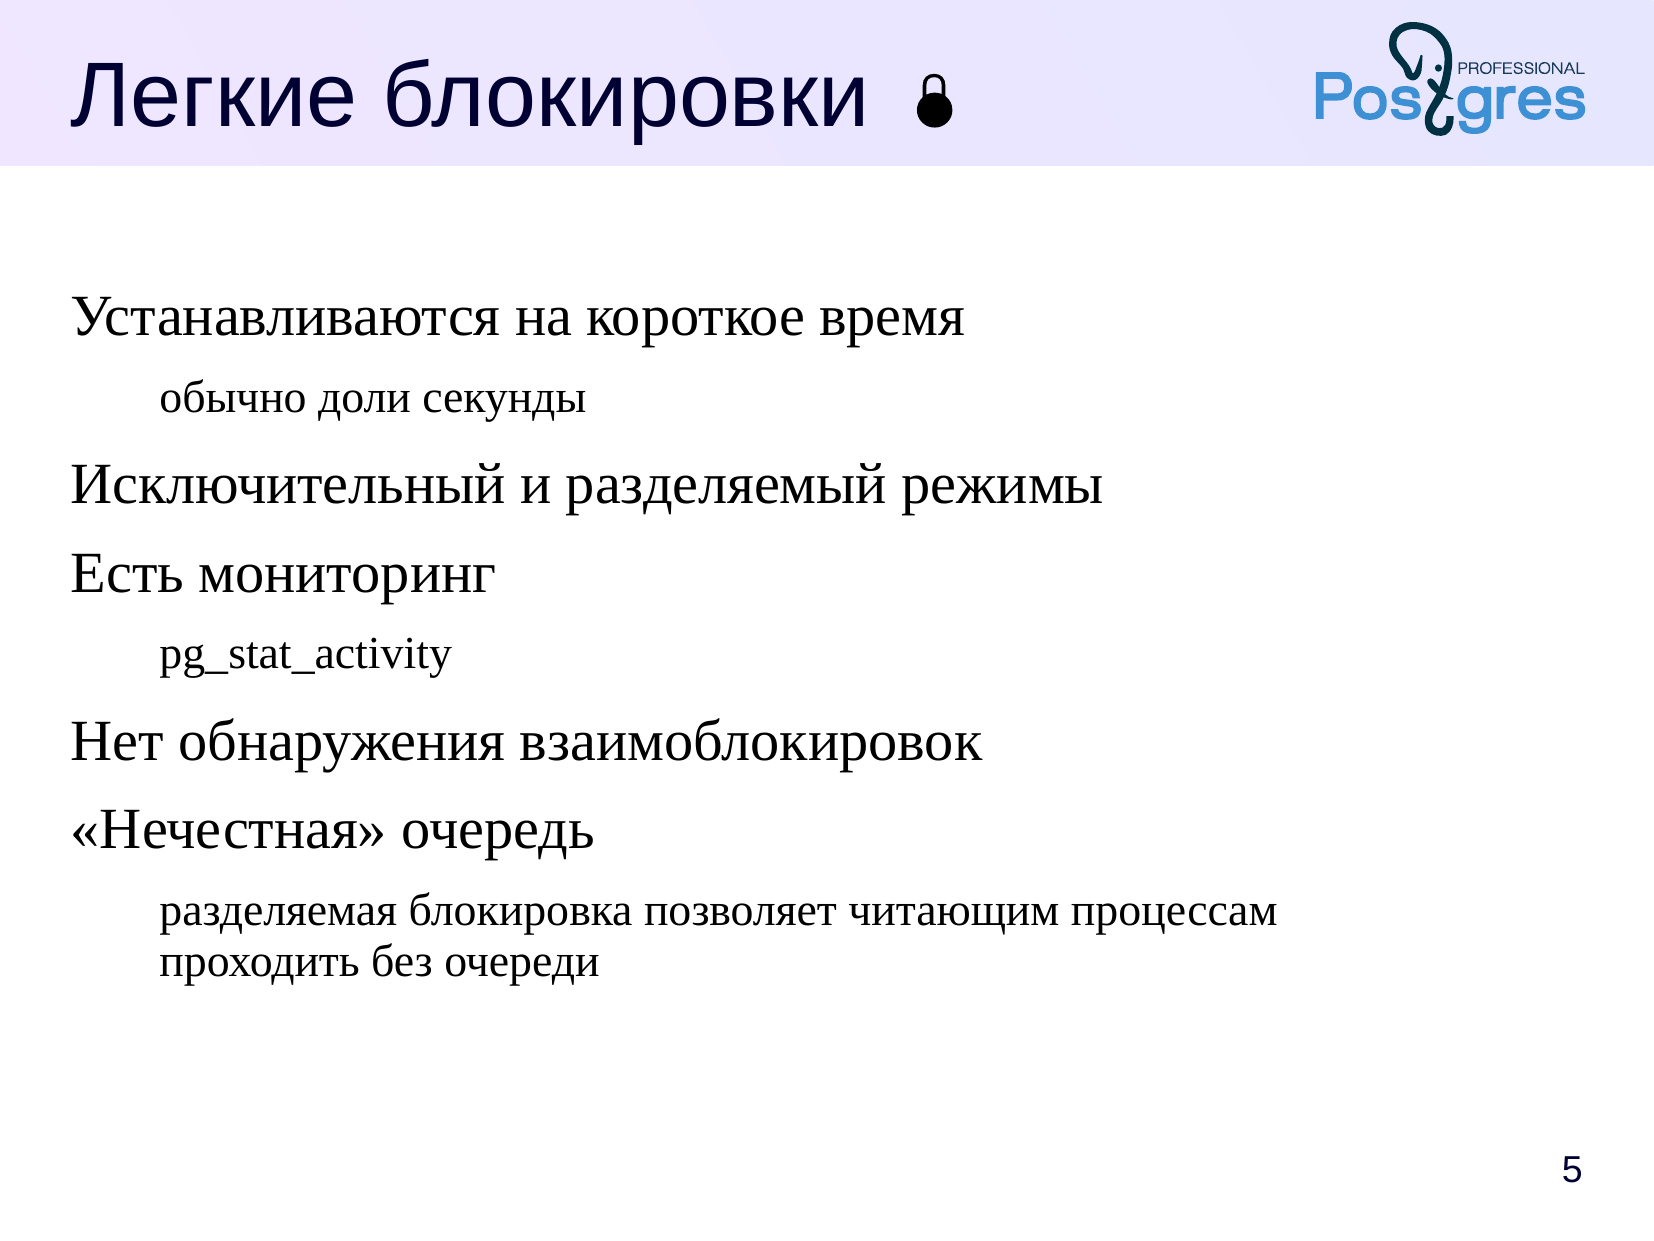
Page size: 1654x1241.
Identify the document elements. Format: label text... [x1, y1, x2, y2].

text_box [916, 73, 953, 128]
list Устанавливаются на короткое время обычно доли секунды Исключительный и разделяемый режимы Есть мониторинг pg_stat_activity Нет обнаружения взаимоблокировок «Нечестная» очередь разделяемая блокировка позволяет читающим процессам проходить без очереди [70, 283, 1583, 1141]
title Легкие блокировки [70, 43, 1241, 147]
